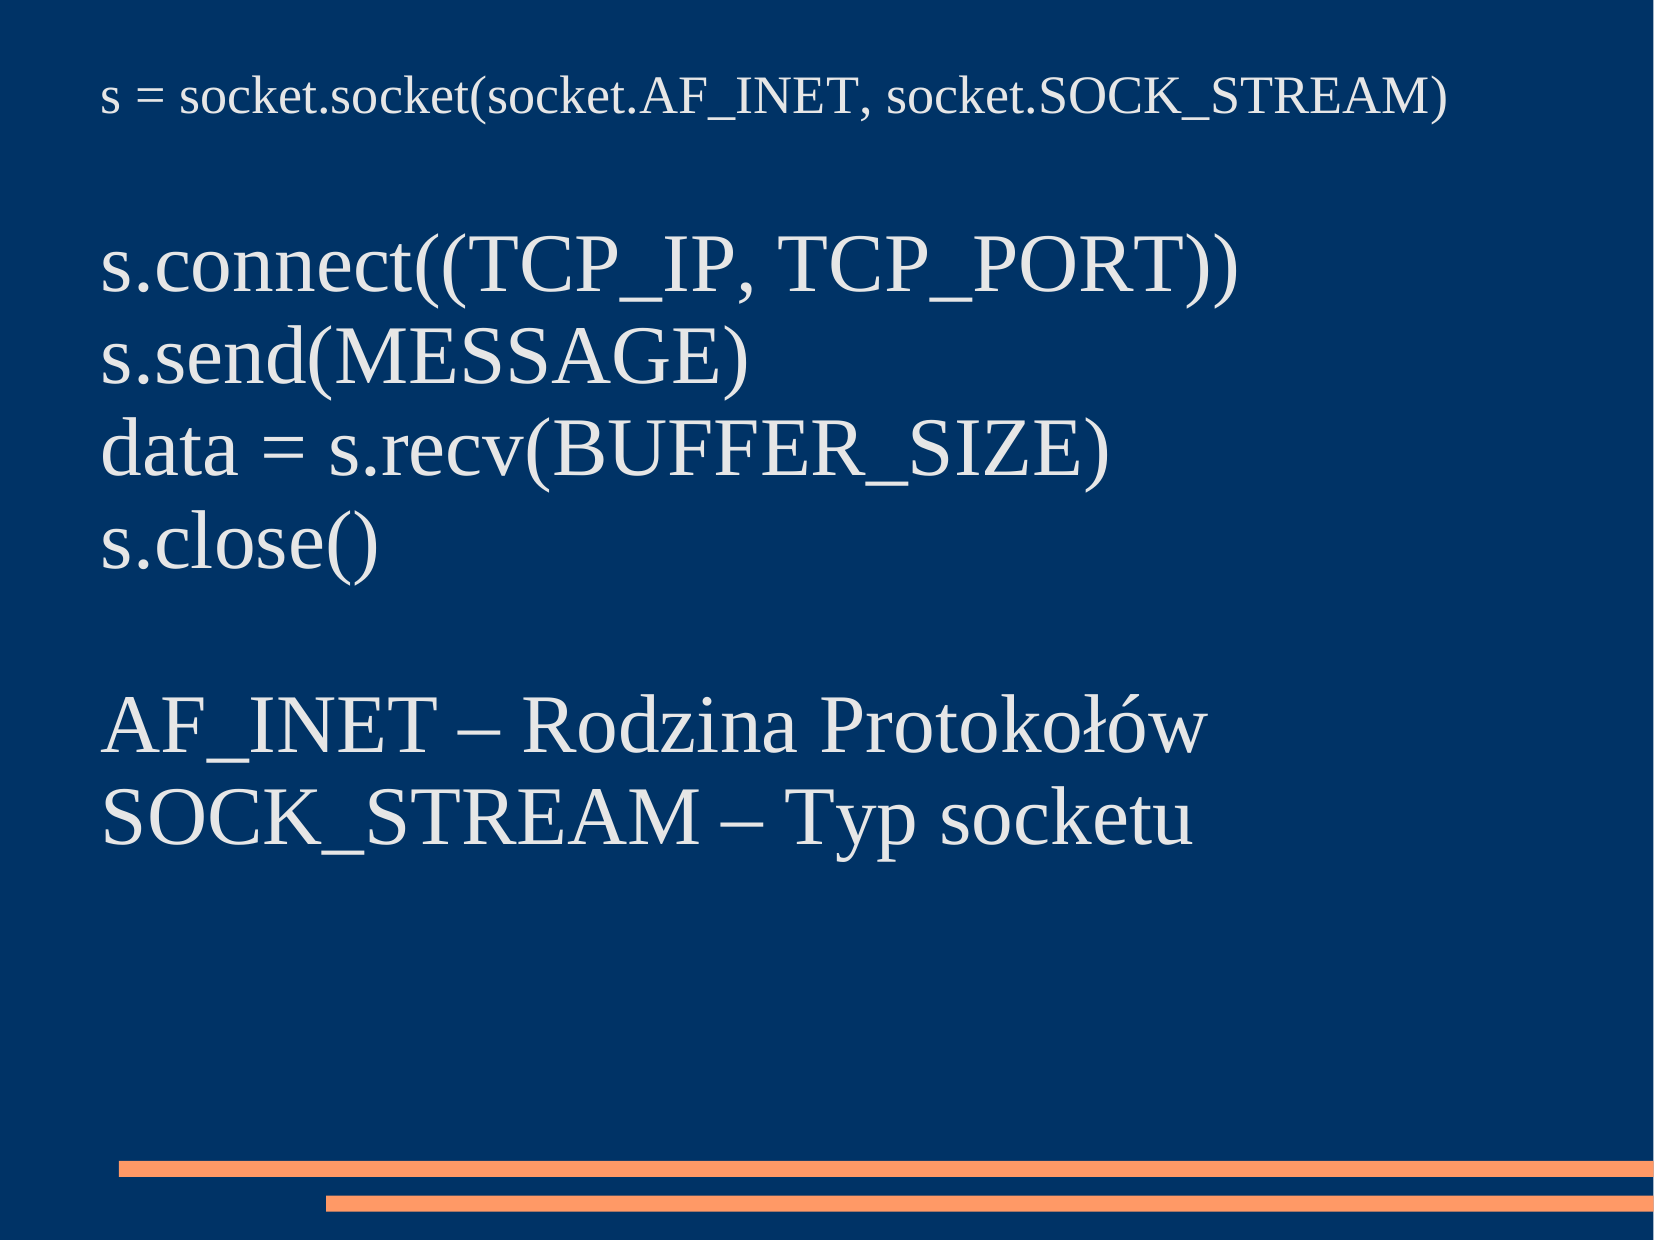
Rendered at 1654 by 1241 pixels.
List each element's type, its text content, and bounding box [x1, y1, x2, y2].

list s = socket.socket(socket.AF_INET, socket.SOCK_STREAM) s.connect((TCP_IP, TCP_PORT)) s.send(MESSAGE) data = s.recv(BUFFER_SIZE) s.close() AF_INET – Rodzina Protokołów SOCK_STREAM – Typ socketu [30, 64, 1654, 1241]
